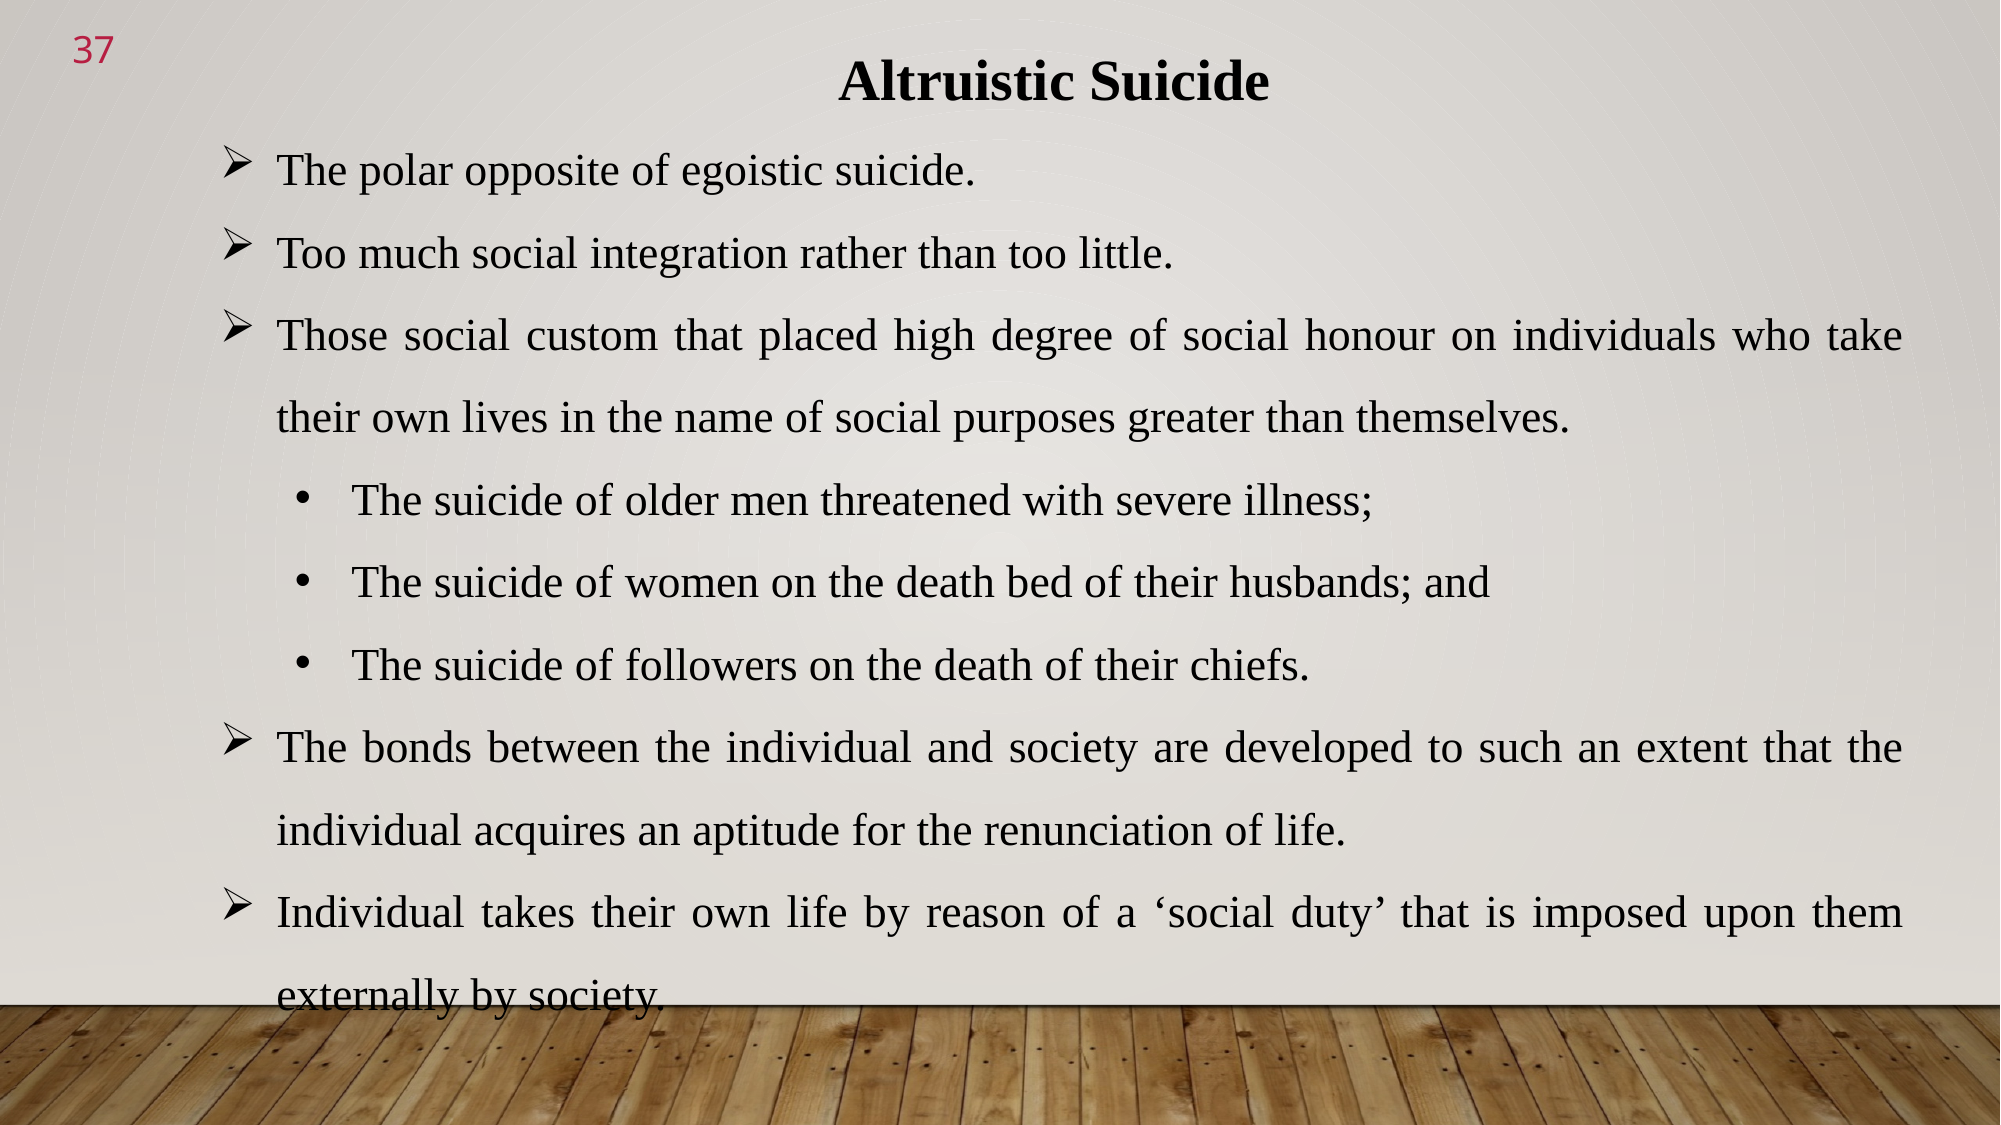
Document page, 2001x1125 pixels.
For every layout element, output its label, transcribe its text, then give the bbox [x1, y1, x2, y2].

text_box Altruistic Suicide The polar opposite of egoistic suicide. Too much social integration rather than too little. Those social custom that placed high degree of social honour on individuals who take their own lives in the name of social purposes greater than themselves. The suicide of older men threatened with severe illness; The suicide of women on the death bed of their husbands; and The suicide of followers on the death of their chiefs. The bonds between the individual and society are developed to such an extent that the individual acquires an aptitude for the renunciation of life. Individual takes their own life by reason of a ‘social duty’ that is imposed upon them externally by society. [130, 0, 1920, 1027]
slide_number 21 [0, 18, 130, 102]
picture [0, 1005, 2000, 1125]
